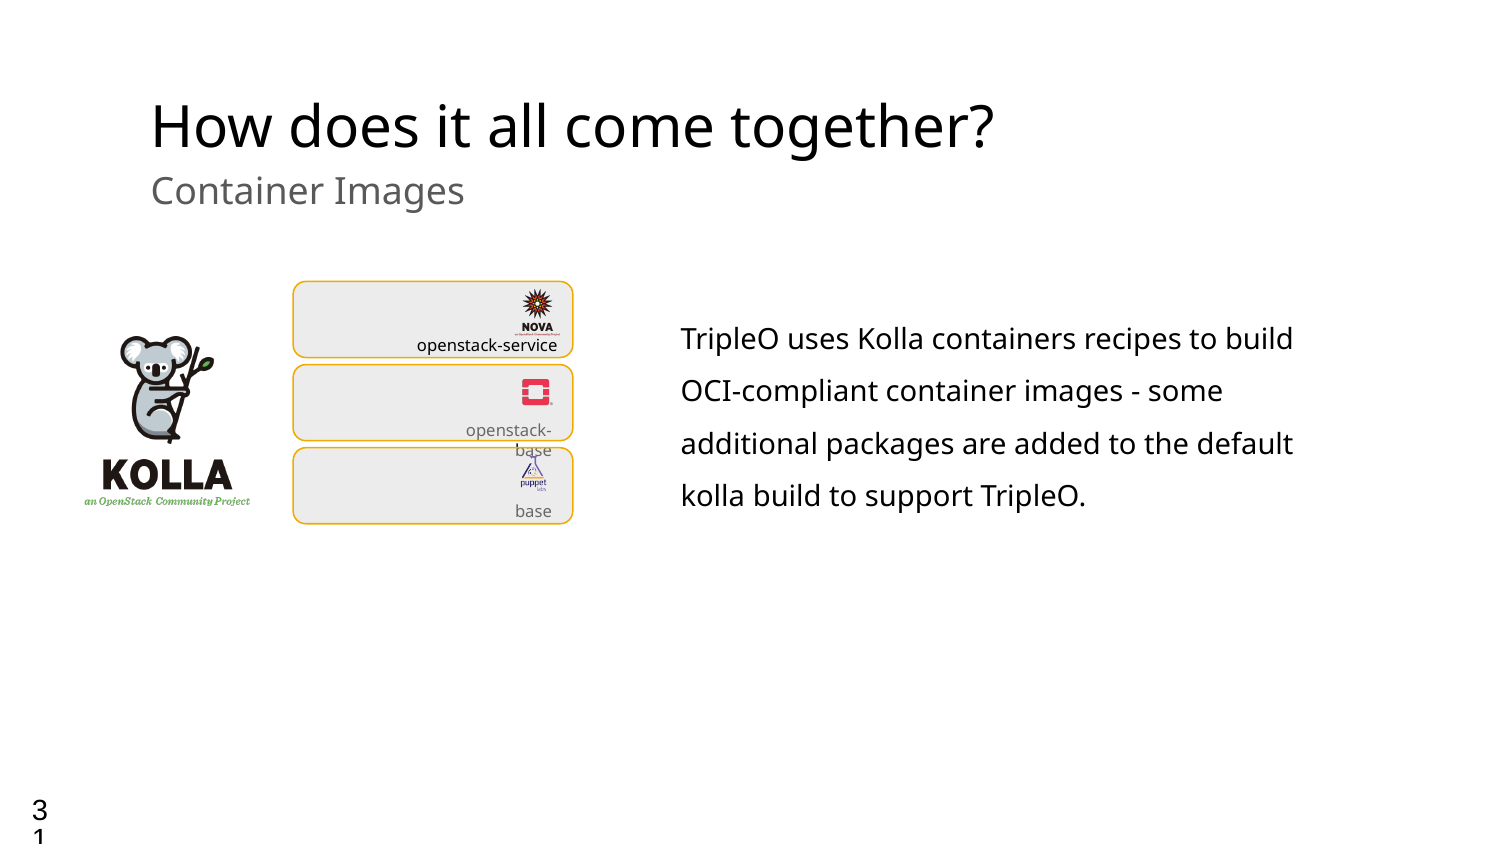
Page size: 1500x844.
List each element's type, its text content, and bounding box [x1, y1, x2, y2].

picture [504, 367, 571, 418]
text_box openstack-service [398, 320, 573, 358]
text_box [293, 364, 573, 441]
picture [52, 326, 282, 517]
text_box openstack-base [418, 439, 568, 443]
picture [507, 287, 568, 338]
picture [518, 456, 557, 494]
title How does it all come together? [135, 0, 1365, 152]
text_box [293, 447, 573, 524]
slide_number <number> [16, 776, 77, 842]
text_box [293, 281, 573, 358]
text_box TripleO uses Kolla containers recipes to build OCI-compliant container images - some additional packages are added to the default kolla build to support TripleO. [665, 287, 1328, 524]
subtitle Container Images [135, 152, 1365, 261]
